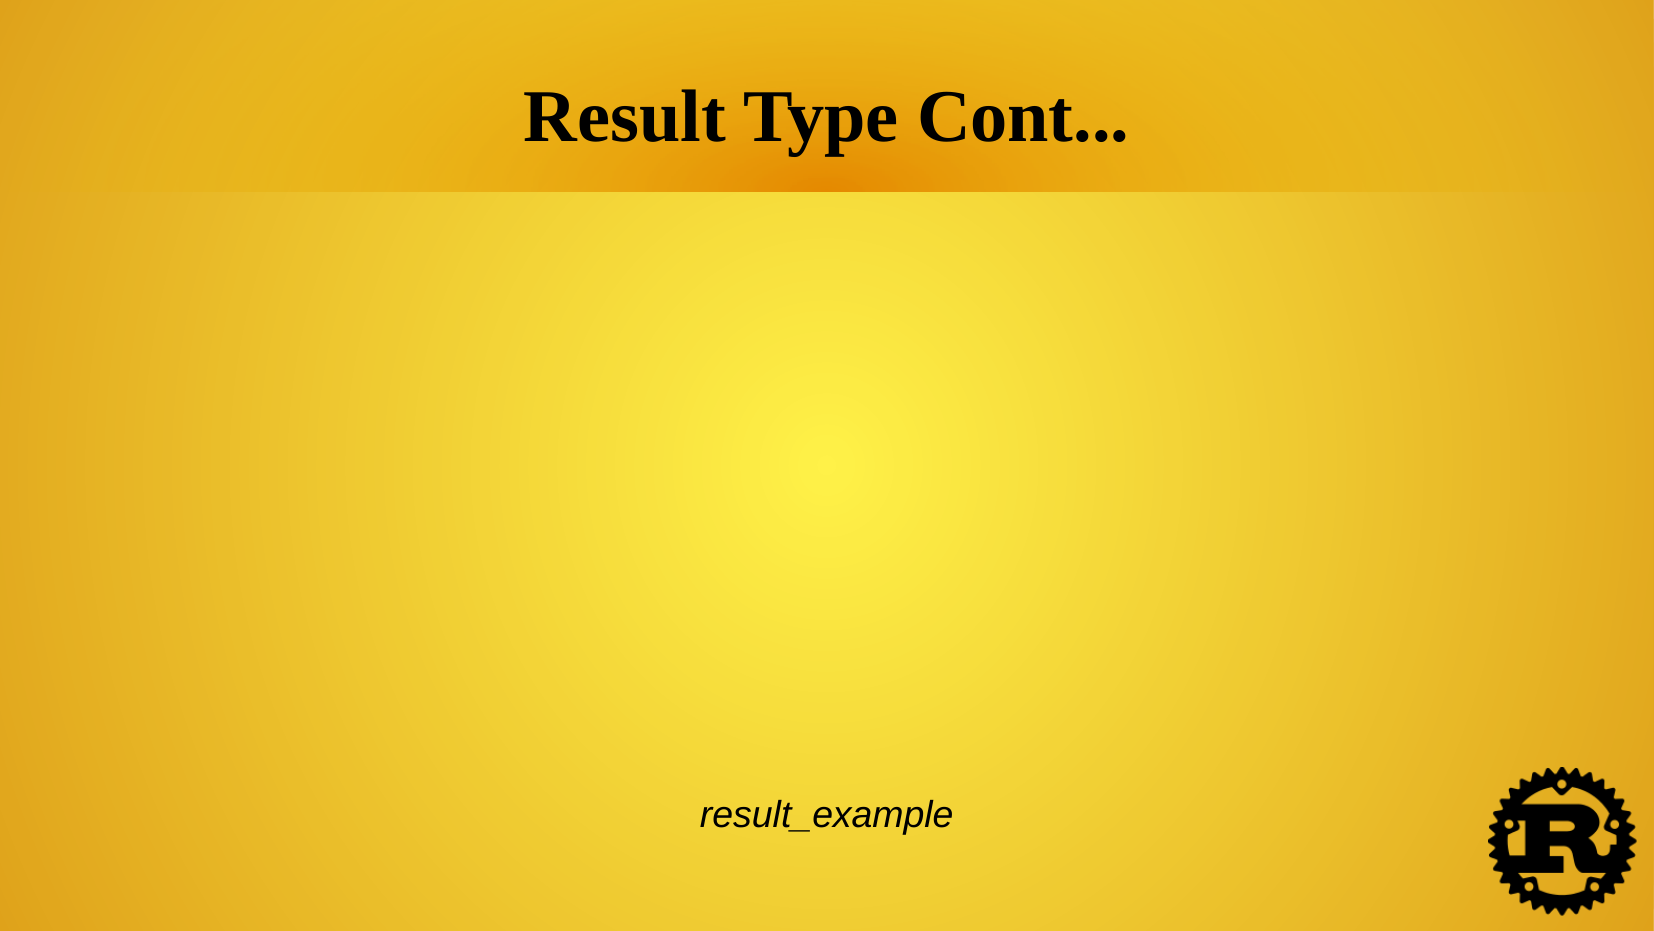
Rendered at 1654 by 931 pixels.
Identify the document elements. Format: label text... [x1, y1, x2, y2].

picture [1488, 767, 1639, 918]
text_box result_example [248, 785, 1406, 843]
title Result Type Cont... [82, 35, 1571, 189]
